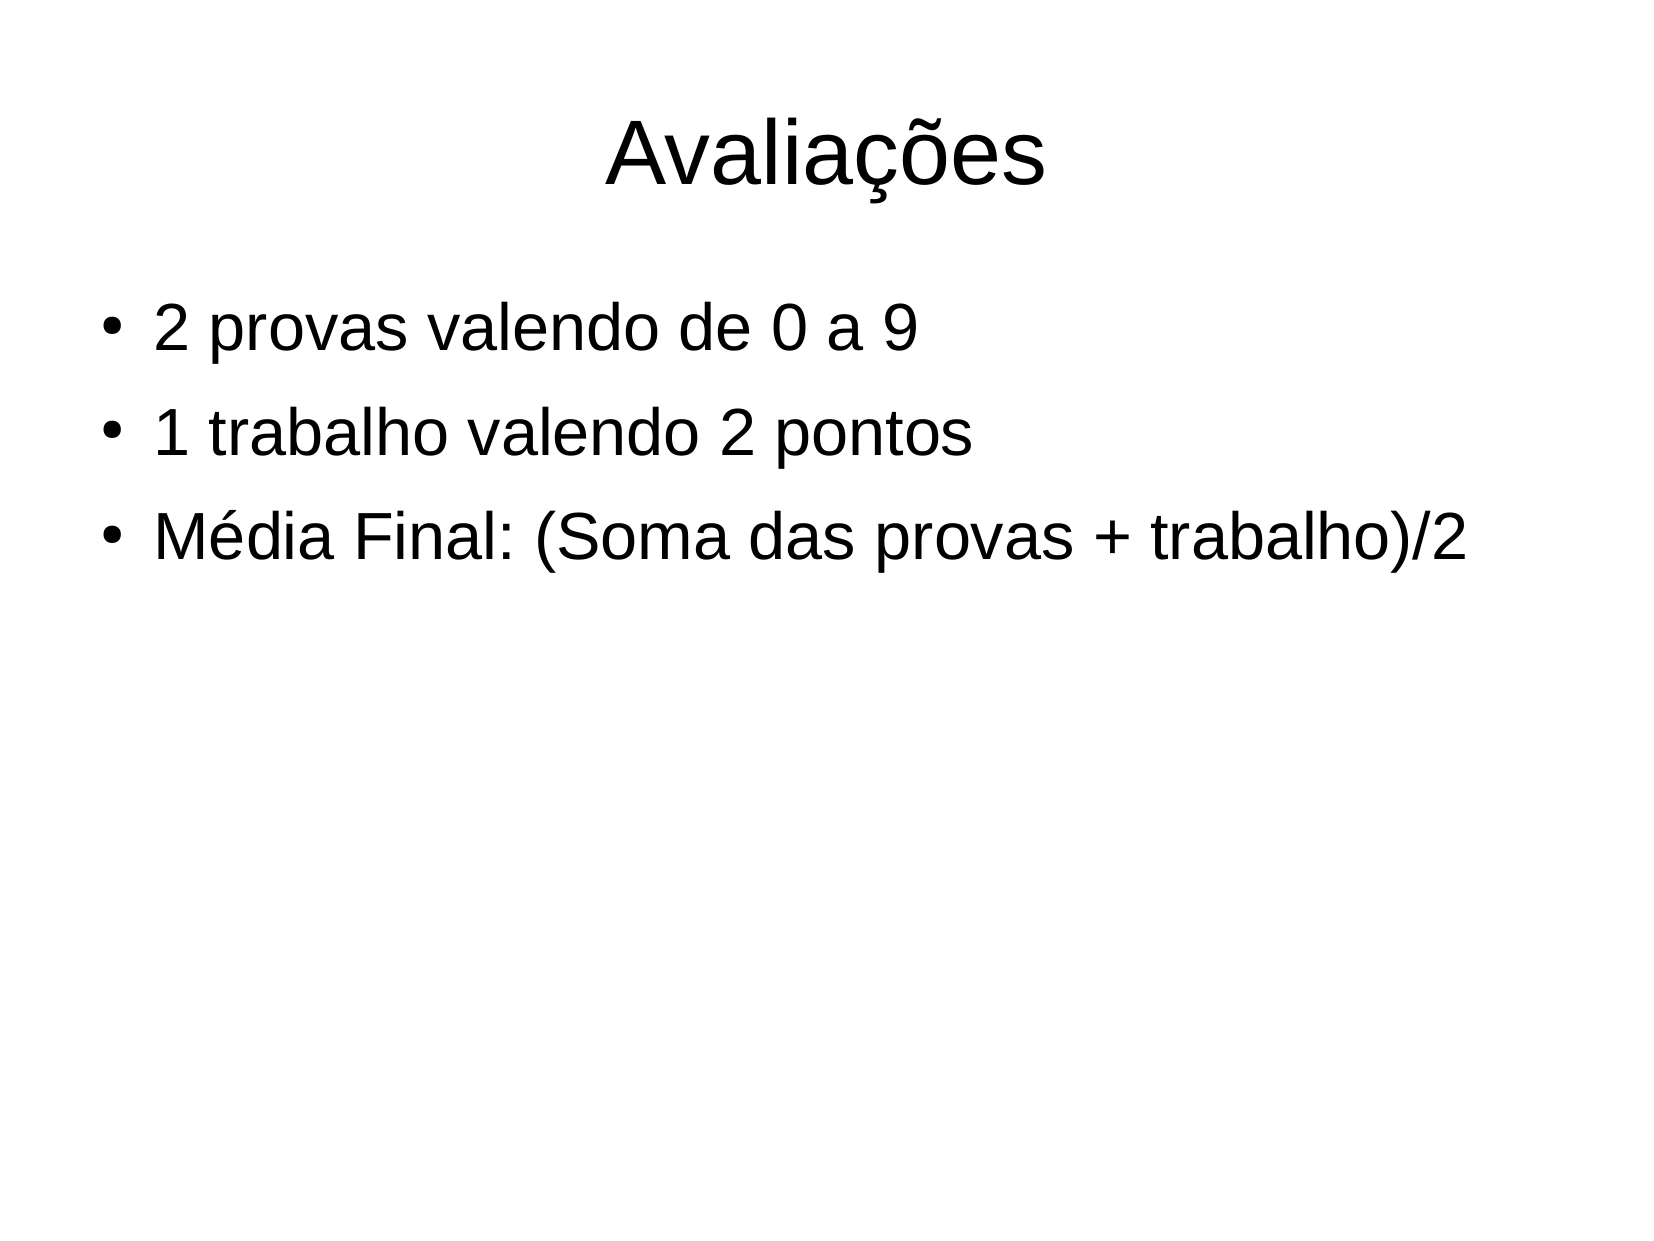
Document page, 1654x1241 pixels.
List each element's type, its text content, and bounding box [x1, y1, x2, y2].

list 2 provas valendo de 0 a 9 1 trabalho valendo 2 pontos Média Final: (Soma das provas + trabalho)/2 [82, 290, 1538, 1010]
title Avaliações [82, 49, 1571, 257]
